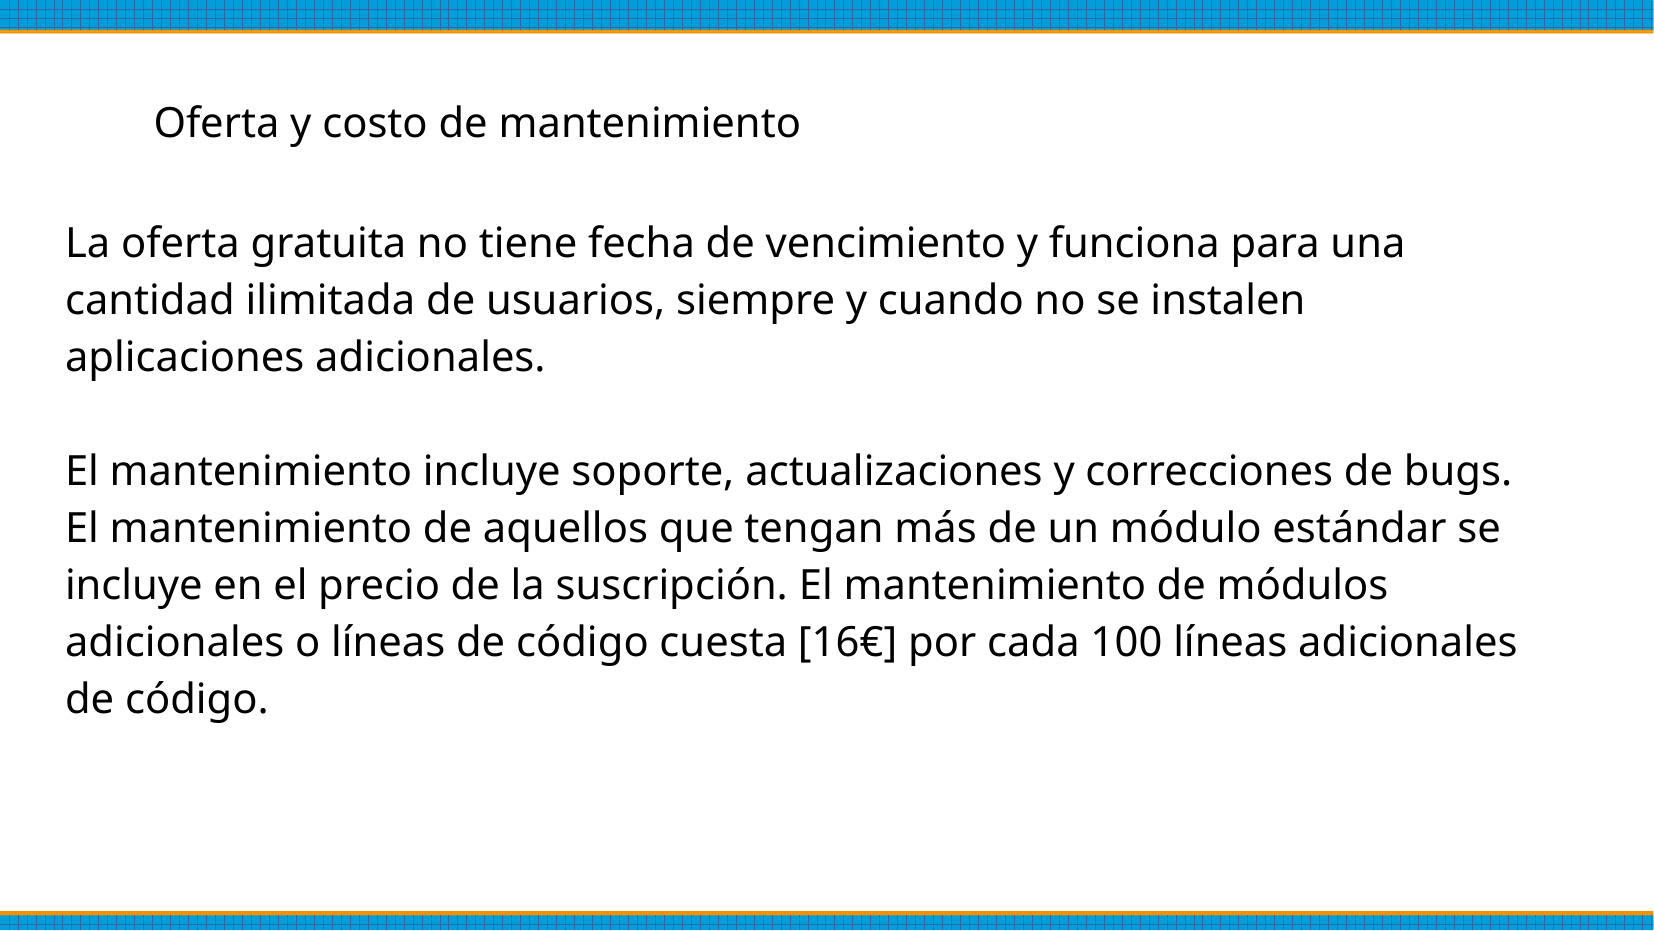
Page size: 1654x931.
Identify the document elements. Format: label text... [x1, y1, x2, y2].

text_box La oferta gratuita no tiene fecha de vencimiento y funciona para una cantidad ilimitada de usuarios, siempre y cuando no se instalen aplicaciones adicionales. El mantenimiento incluye soporte, actualizaciones y correcciones de bugs. El mantenimiento de aquellos que tengan más de un módulo estándar se incluye en el precio de la suscripción. El mantenimiento de módulos adicionales o líneas de código cuesta [16€] por cada 100 líneas adicionales de código. [59, 206, 1536, 731]
text_box Oferta y costo de mantenimiento [147, 29, 916, 206]
